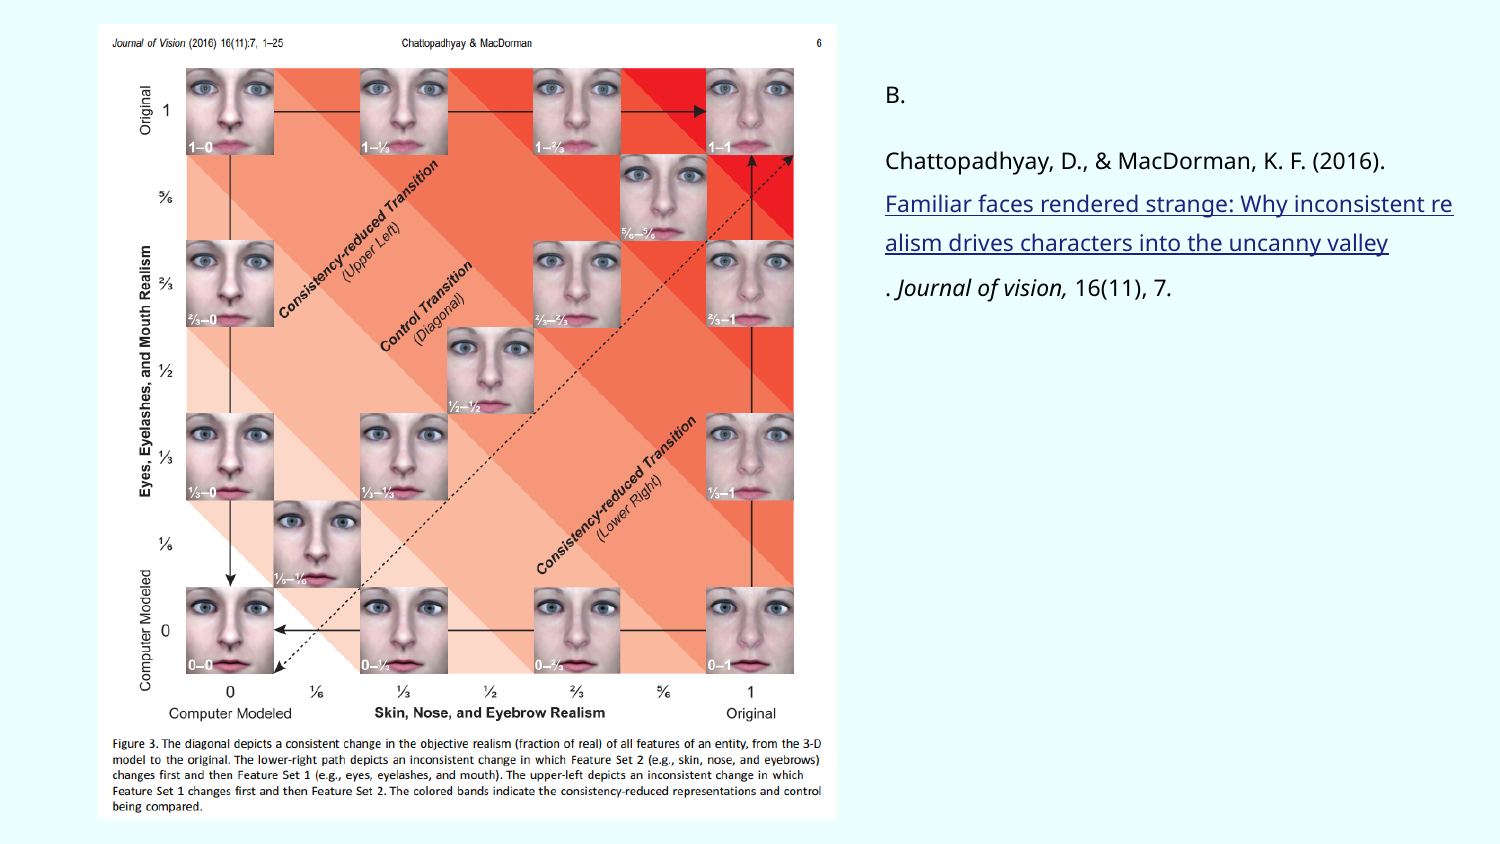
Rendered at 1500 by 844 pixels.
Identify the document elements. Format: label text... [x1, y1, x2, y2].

text_box B. Chattopadhyay, D., & MacDorman, K. F. (2016). Familiar faces rendered strange: Why inconsistent realism drives characters into the uncanny valley. Journal of vision, 16(11), 7. [870, 52, 1477, 278]
picture [98, 24, 837, 819]
